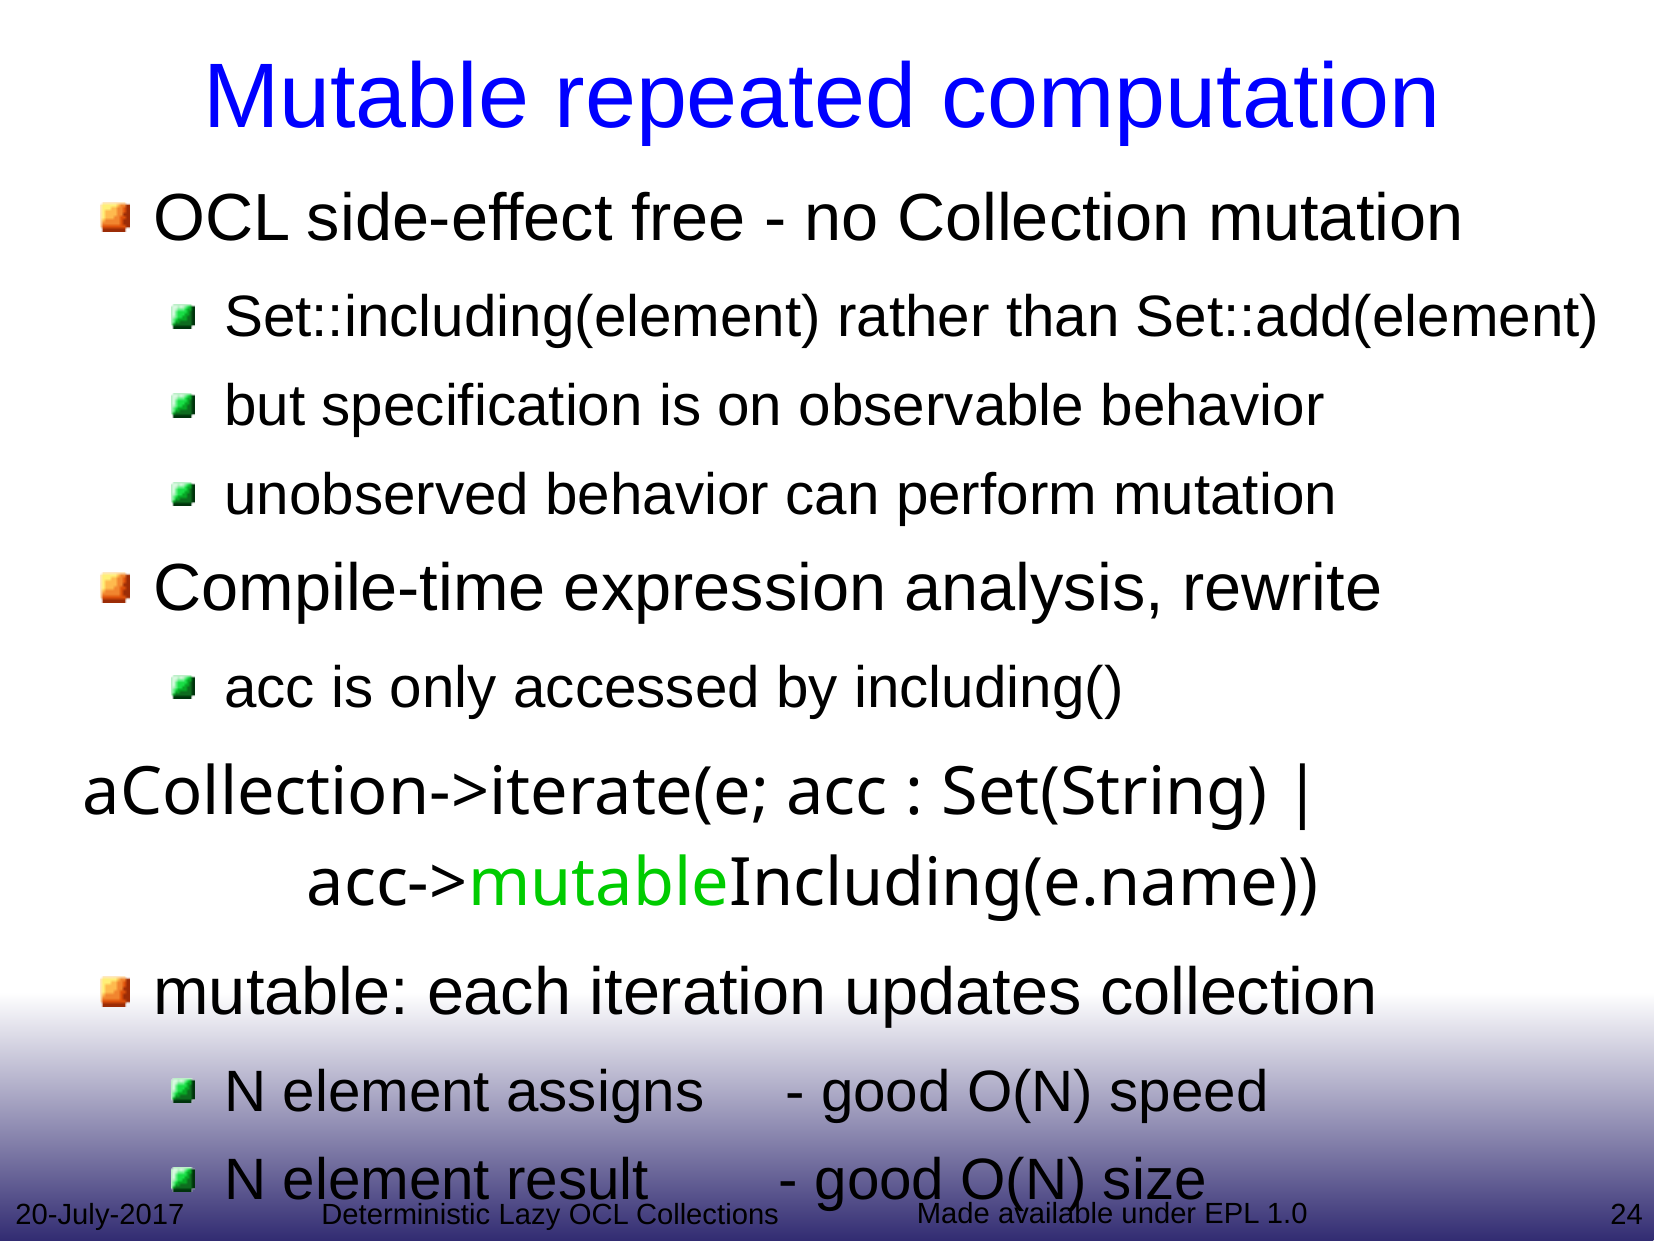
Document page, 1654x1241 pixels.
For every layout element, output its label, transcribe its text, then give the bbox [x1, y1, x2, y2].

list OCL side-effect free - no Collection mutation Set::including(element) rather than Set::add(element) but specification is on observable behavior unobserved behavior can perform mutation Compile-time expression analysis, rewrite acc is only accessed by including() aCollection->iterate(e; acc : Set(String) | acc->mutableIncluding(e.name)) mutable: each iteration updates collection N element assigns - good O(N) speed N element result - good O(N) size [82, 179, 1632, 1241]
title Mutable repeated computation [78, 0, 1567, 200]
